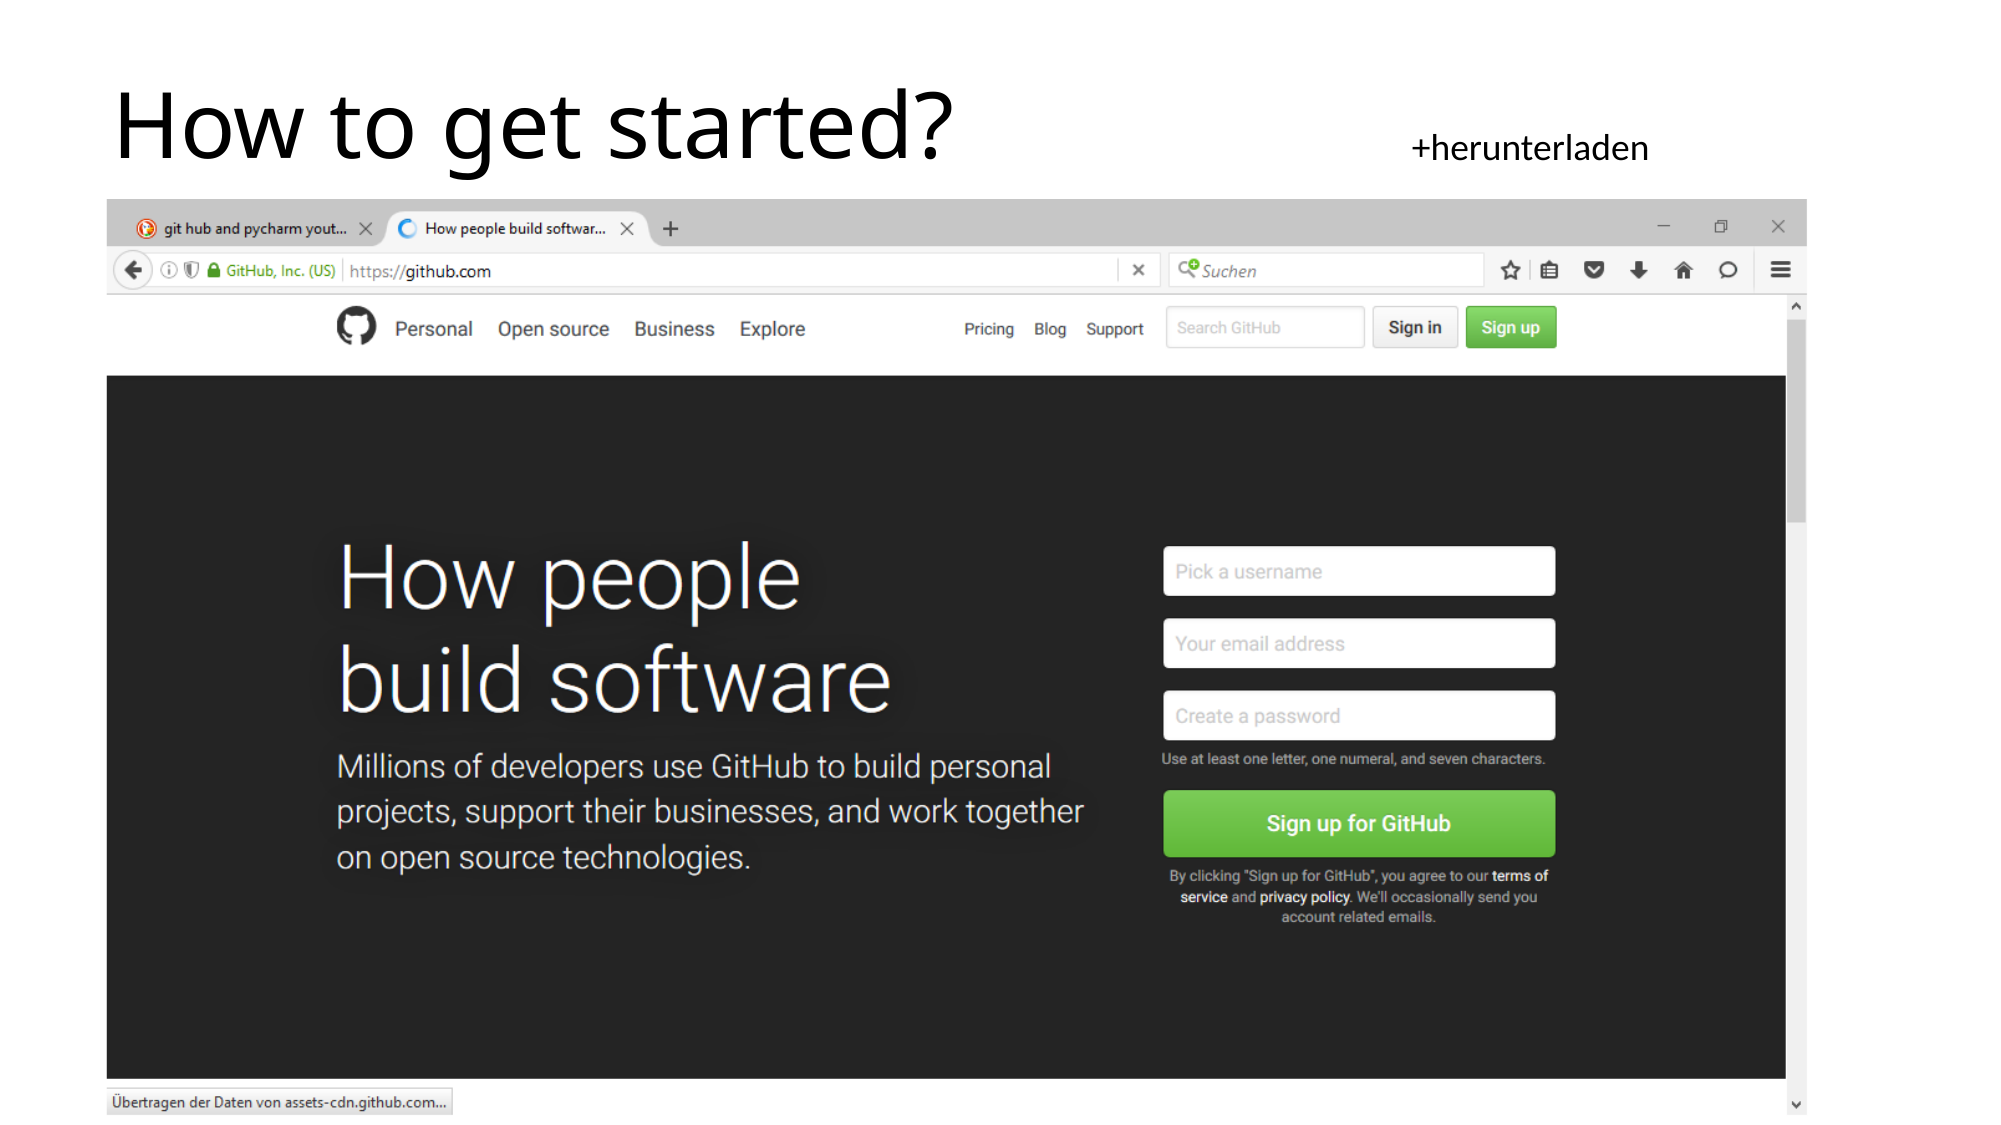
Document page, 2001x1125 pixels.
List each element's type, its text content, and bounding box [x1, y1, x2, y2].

picture [97, 199, 1817, 1125]
title How to get started? [97, 19, 1823, 238]
text_box +herunterladen [1396, 115, 1668, 177]
